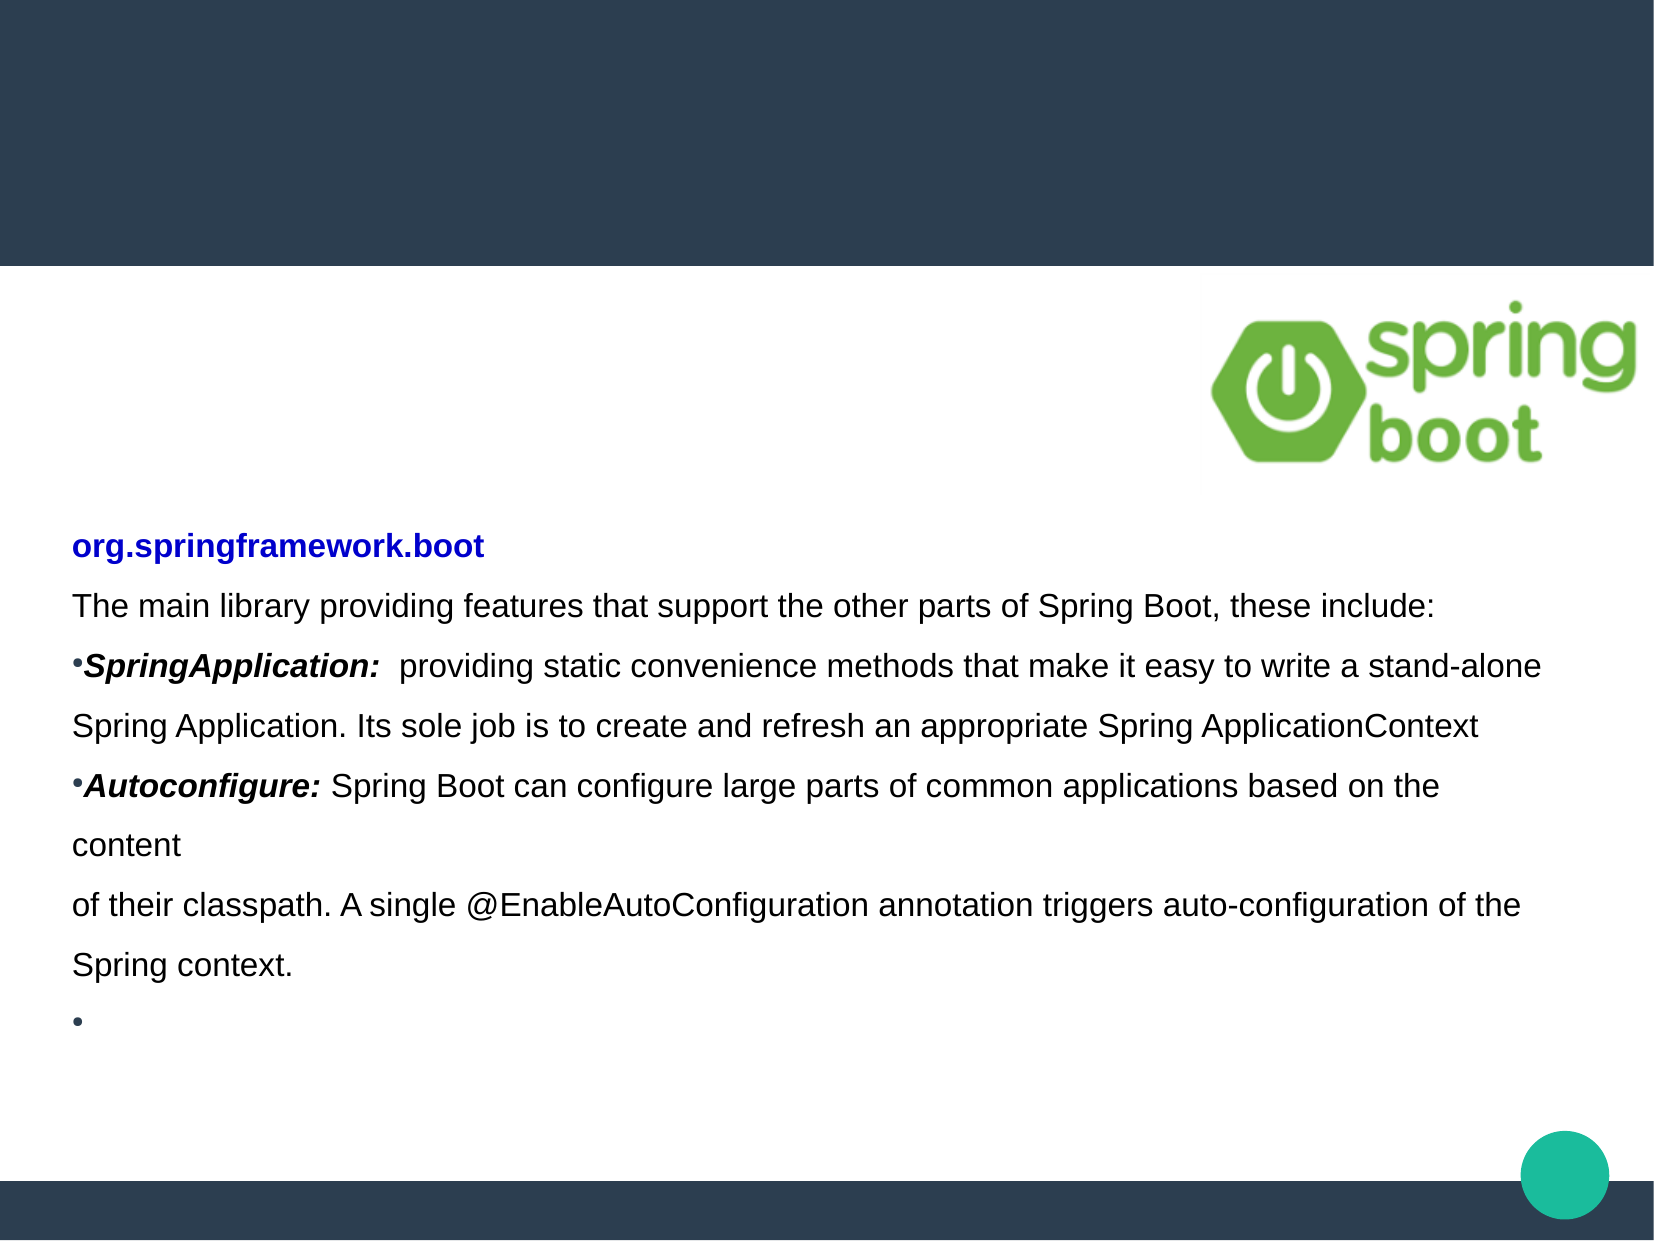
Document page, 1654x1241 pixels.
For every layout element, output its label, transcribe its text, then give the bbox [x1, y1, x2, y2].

list org.springframework.boot The main library providing features that support the other parts of Spring Boot, these include: SpringApplication: providing static convenience methods that make it easy to write a stand-alone Spring Application. Its sole job is to create and refresh an appropriate Spring ApplicationContext Autoconfigure: Spring Boot can configure large parts of common applications based on the content of their classpath. A single @EnableAutoConfiguration annotation triggers auto-configuration of the Spring context. [71, 465, 1561, 1185]
picture [1200, 273, 1650, 496]
